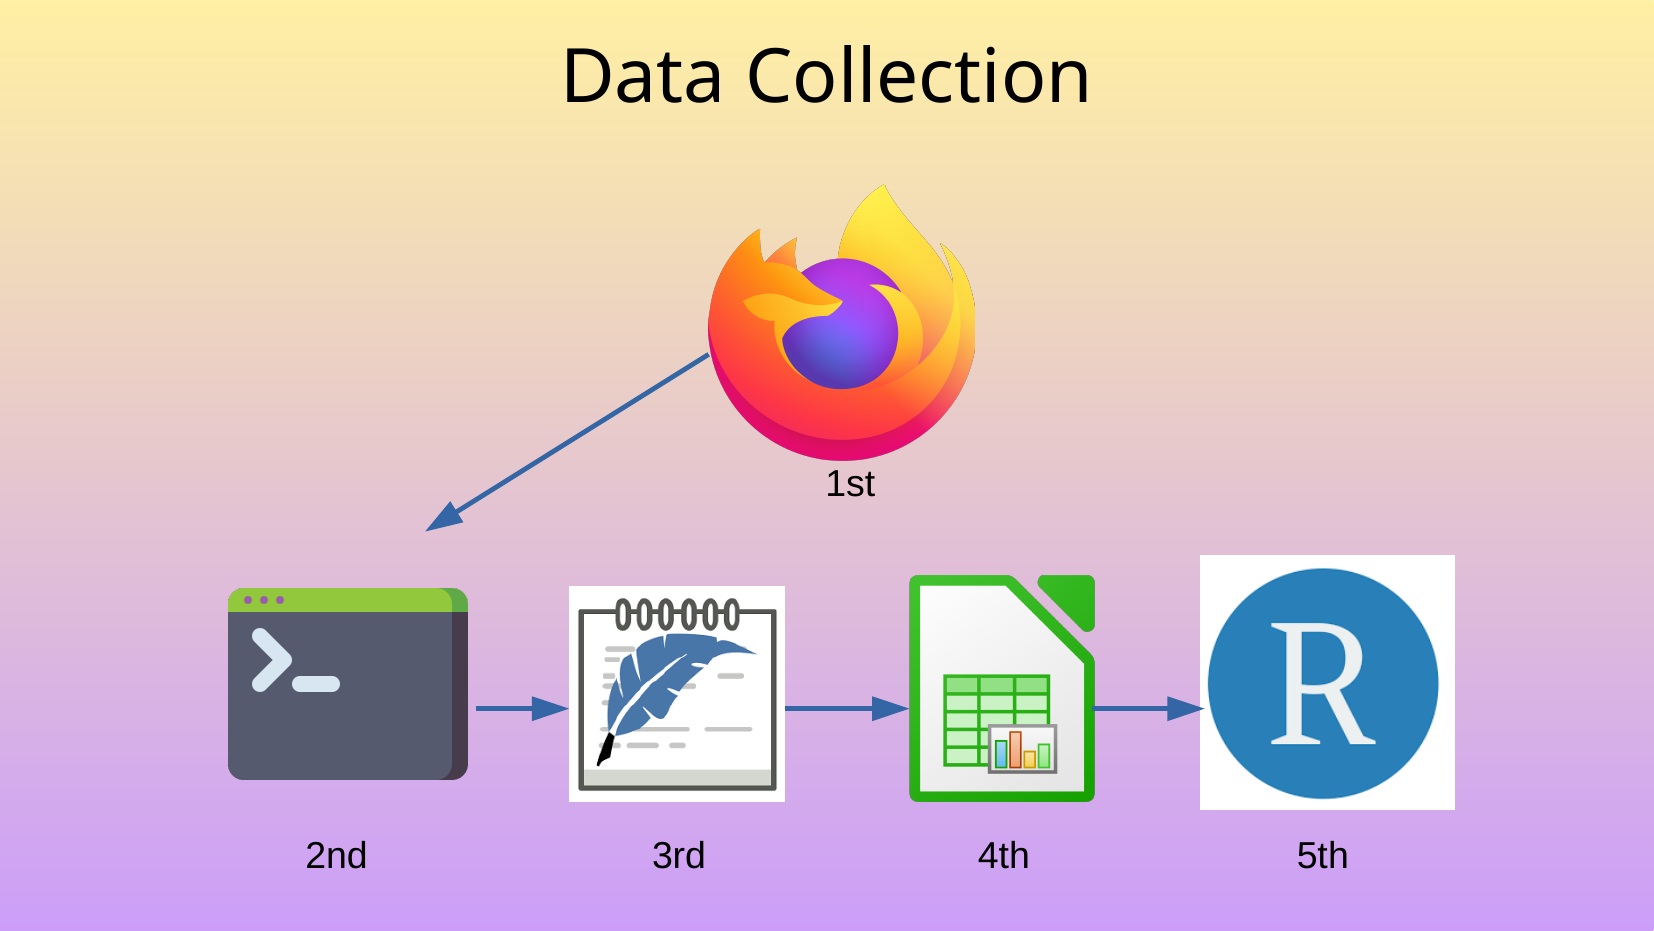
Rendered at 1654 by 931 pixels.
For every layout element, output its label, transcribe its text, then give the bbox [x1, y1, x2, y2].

picture [708, 184, 975, 461]
picture [569, 586, 785, 802]
title Data Collection [82, 0, 1571, 152]
text_box 1st [738, 454, 963, 512]
text_box 4th [903, 826, 1105, 884]
text_box 5th [1216, 826, 1430, 884]
picture [220, 556, 476, 813]
text_box 3rd [561, 826, 798, 884]
picture [888, 575, 1116, 802]
text_box 2nd [236, 826, 438, 884]
picture [1200, 555, 1455, 810]
